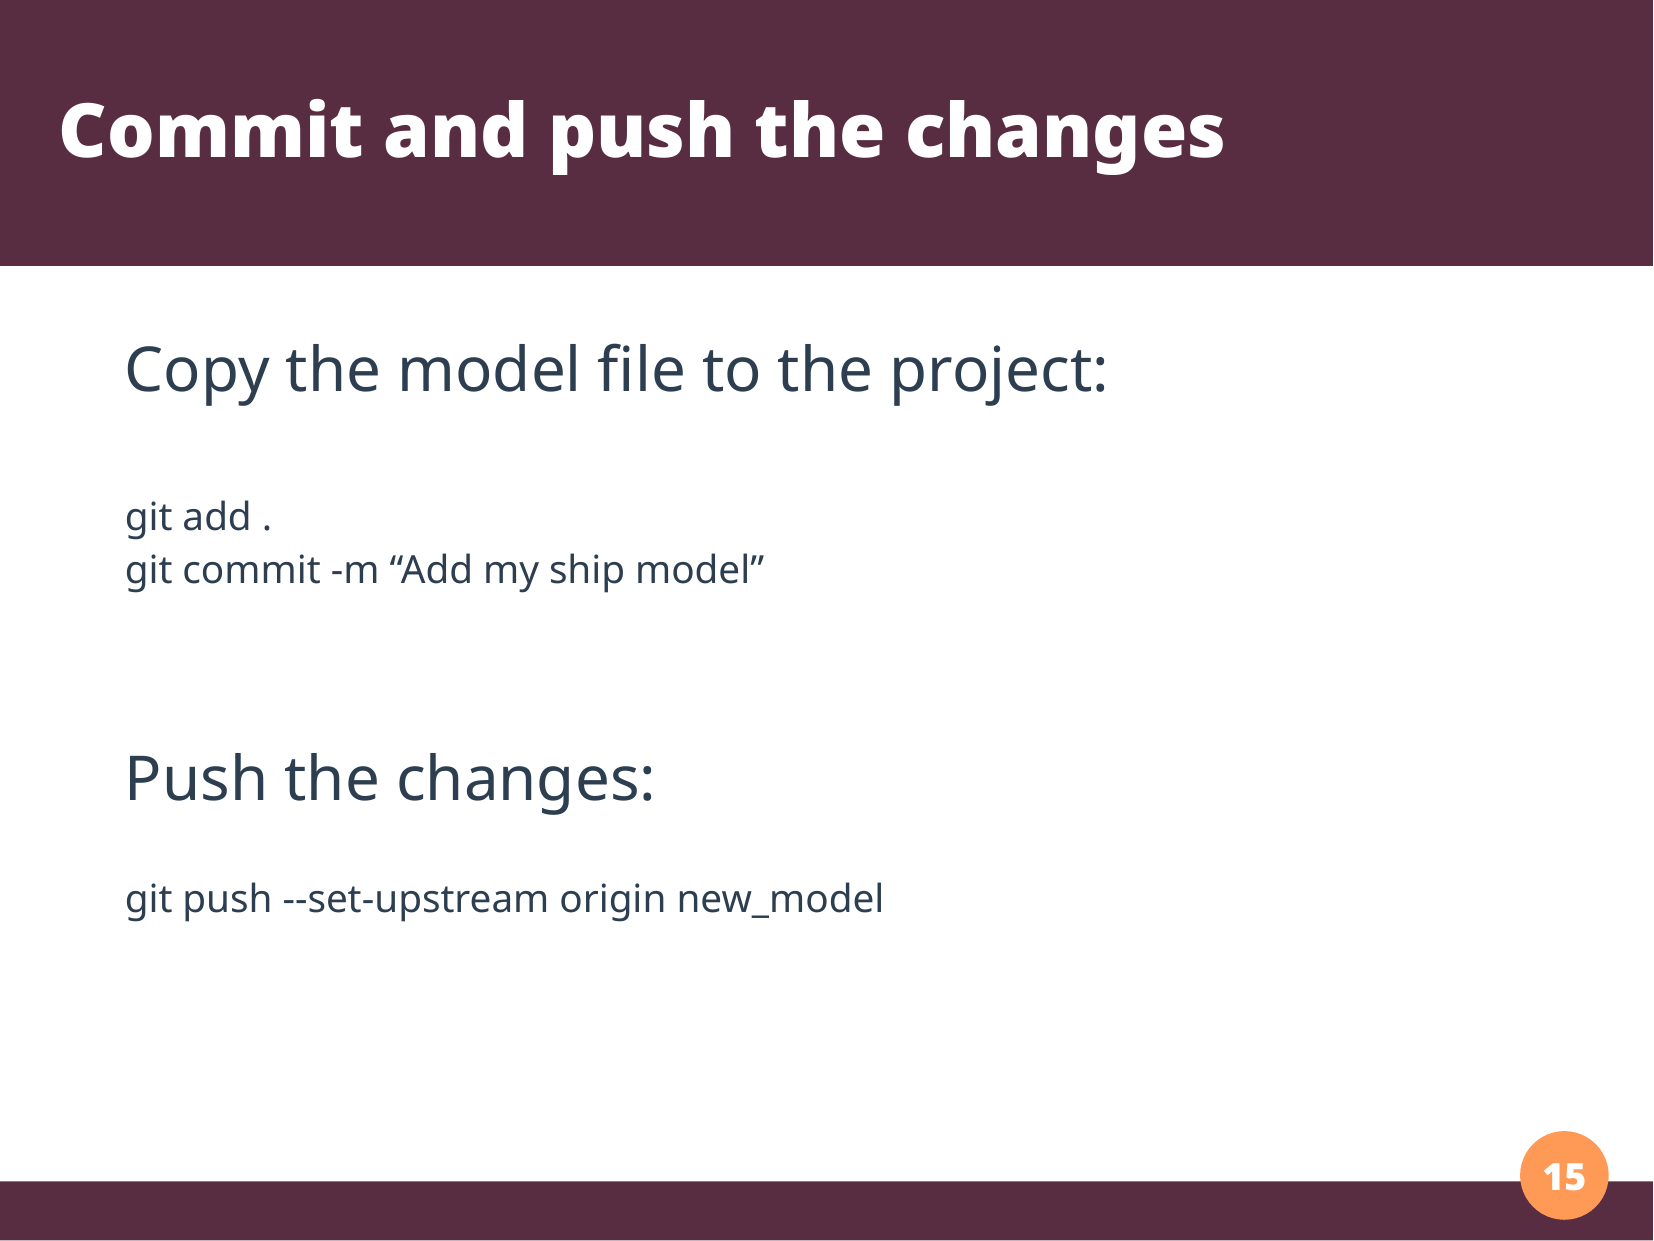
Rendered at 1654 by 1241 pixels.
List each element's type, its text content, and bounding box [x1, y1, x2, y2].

list Copy the model file to the project: git add . git commit -m “Add my ship model” Push the changes: git push --set-upstream origin new_model [58, 324, 1594, 1152]
title Commit and push the changes [58, 49, 1594, 207]
